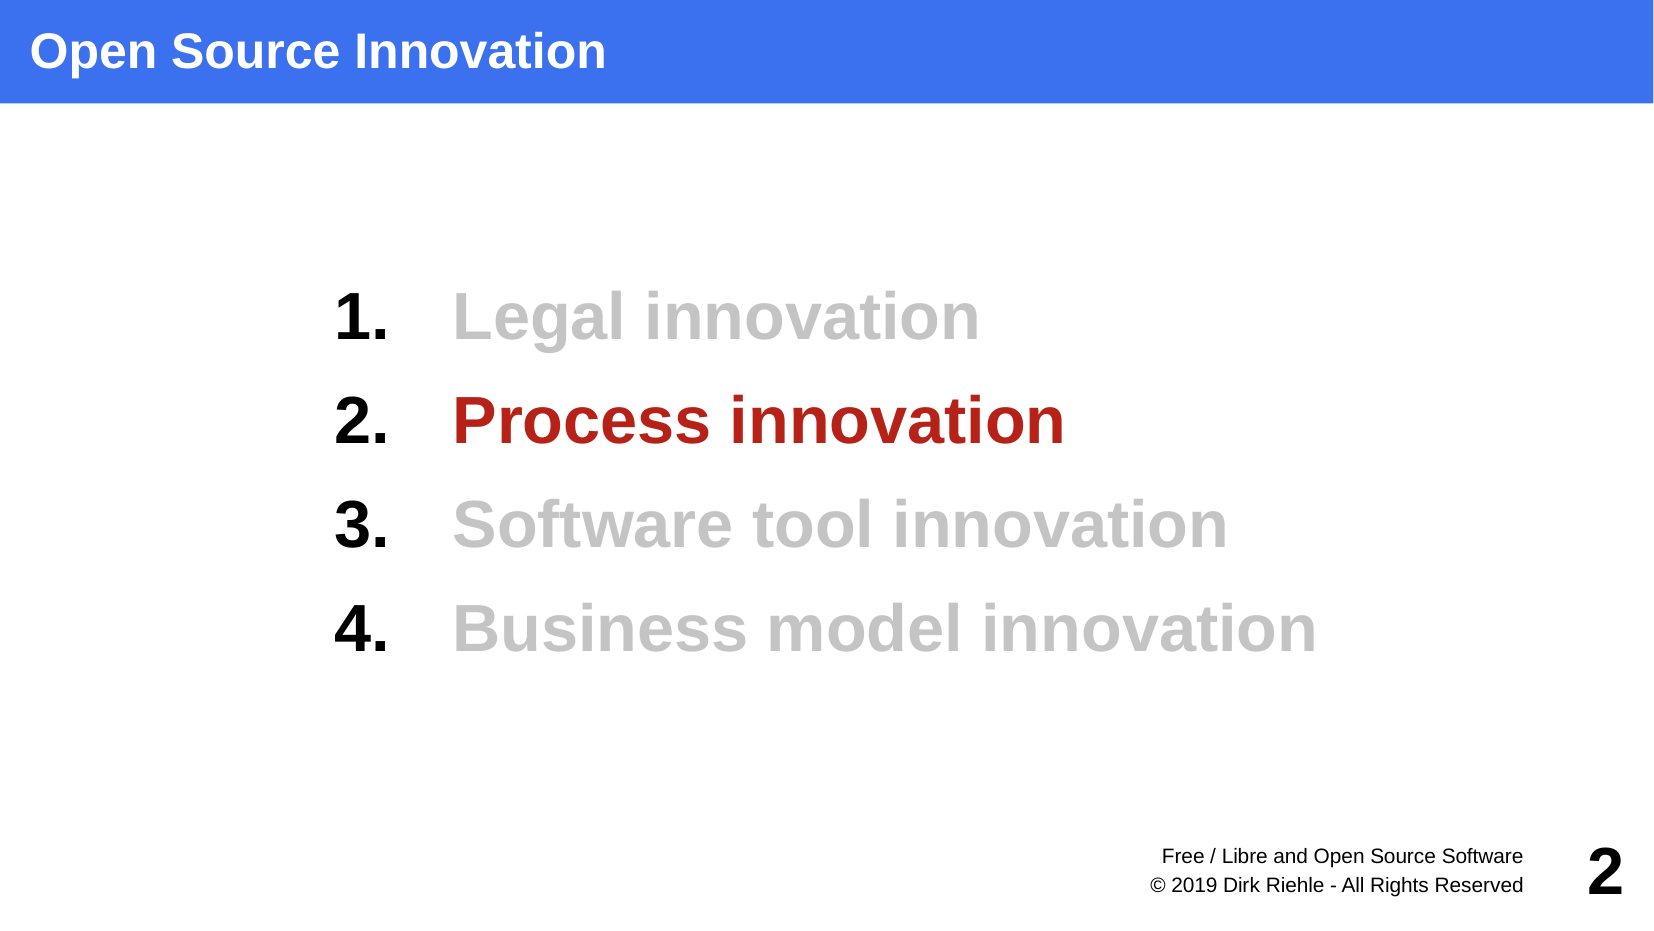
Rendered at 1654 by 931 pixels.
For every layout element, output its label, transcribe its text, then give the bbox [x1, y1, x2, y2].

title Open Source Innovation [0, 0, 1654, 104]
subtitle Legal innovation Process innovation Software tool innovation Business model innovation [29, 132, 1625, 813]
